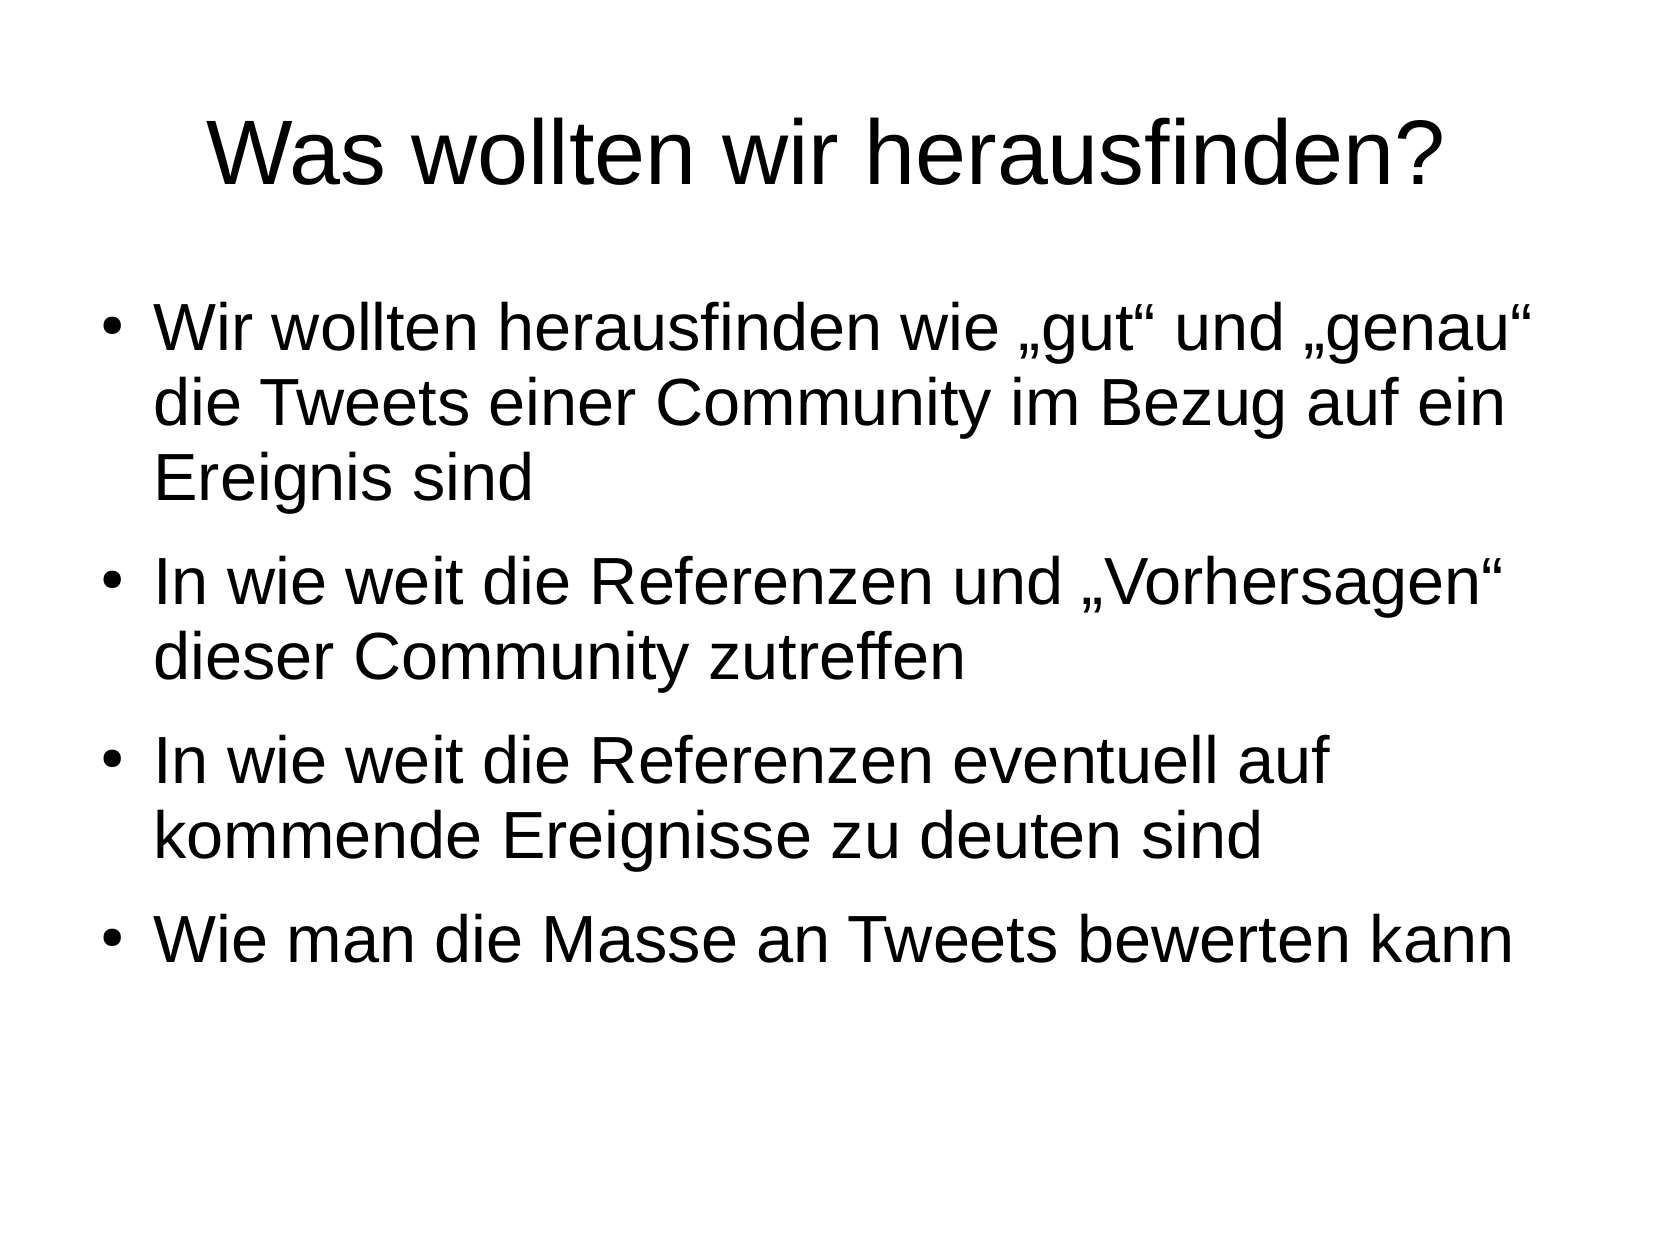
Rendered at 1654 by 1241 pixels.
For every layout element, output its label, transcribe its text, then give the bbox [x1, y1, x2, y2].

title Was wollten wir herausfinden? [82, 49, 1571, 257]
list Wir wollten herausfinden wie „gut“ und „genau“ die Tweets einer Community im Bezug auf ein Ereignis sind In wie weit die Referenzen und „Vorhersagen“ dieser Community zutreffen In wie weit die Referenzen eventuell auf kommende Ereignisse zu deuten sind Wie man die Masse an Tweets bewerten kann [82, 290, 1571, 1109]
